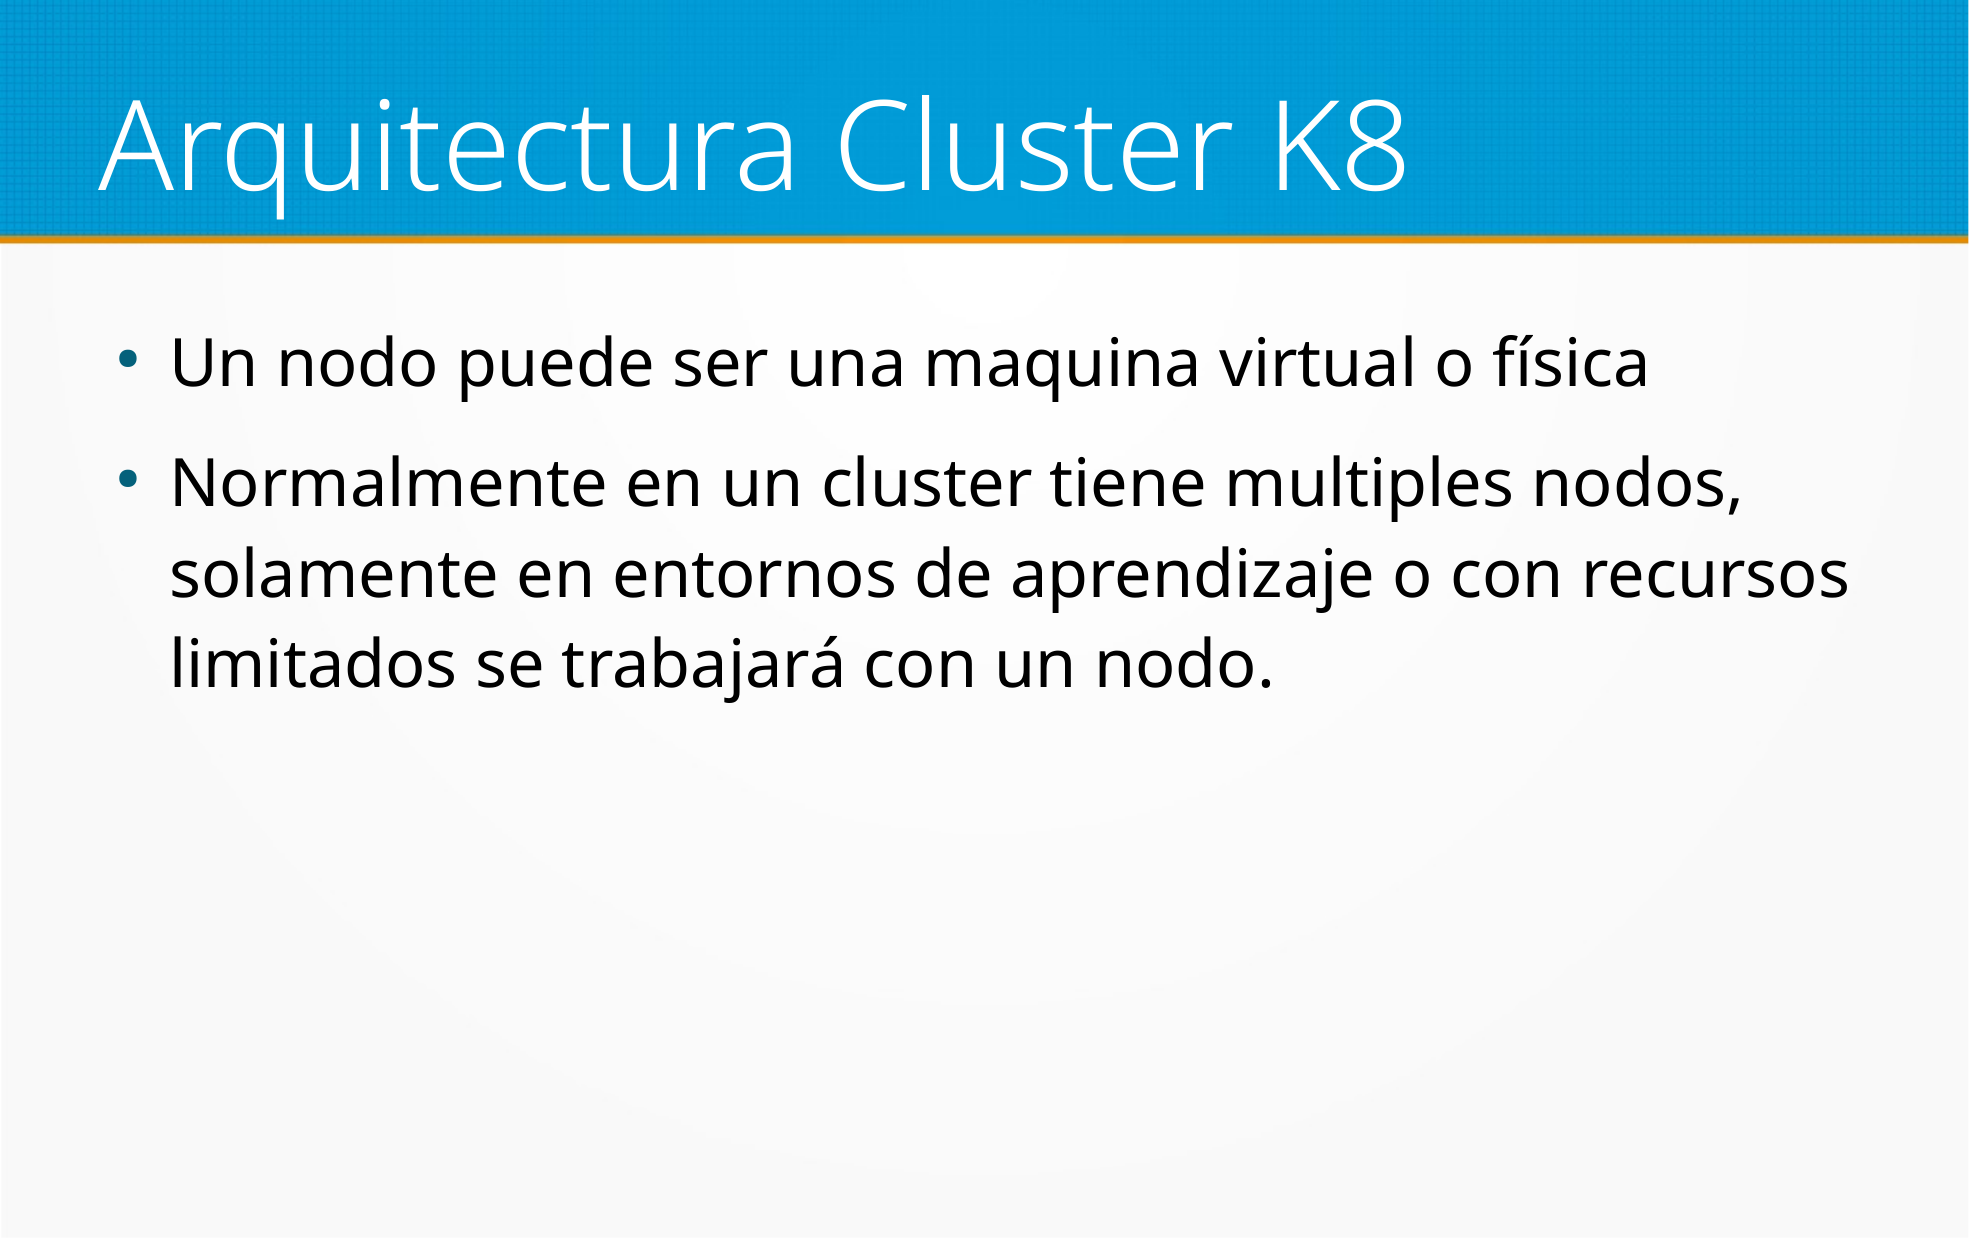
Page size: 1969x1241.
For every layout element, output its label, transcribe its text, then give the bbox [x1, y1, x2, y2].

title Arquitectura Cluster K8 [98, 19, 1870, 227]
picture [0, 233, 1969, 1241]
list Un nodo puede ser una maquina virtual o física Normalmente en un cluster tiene multiples nodos, solamente en entornos de aprendizaje o con recursos limitados se trabajará con un nodo. [98, 315, 1861, 1081]
